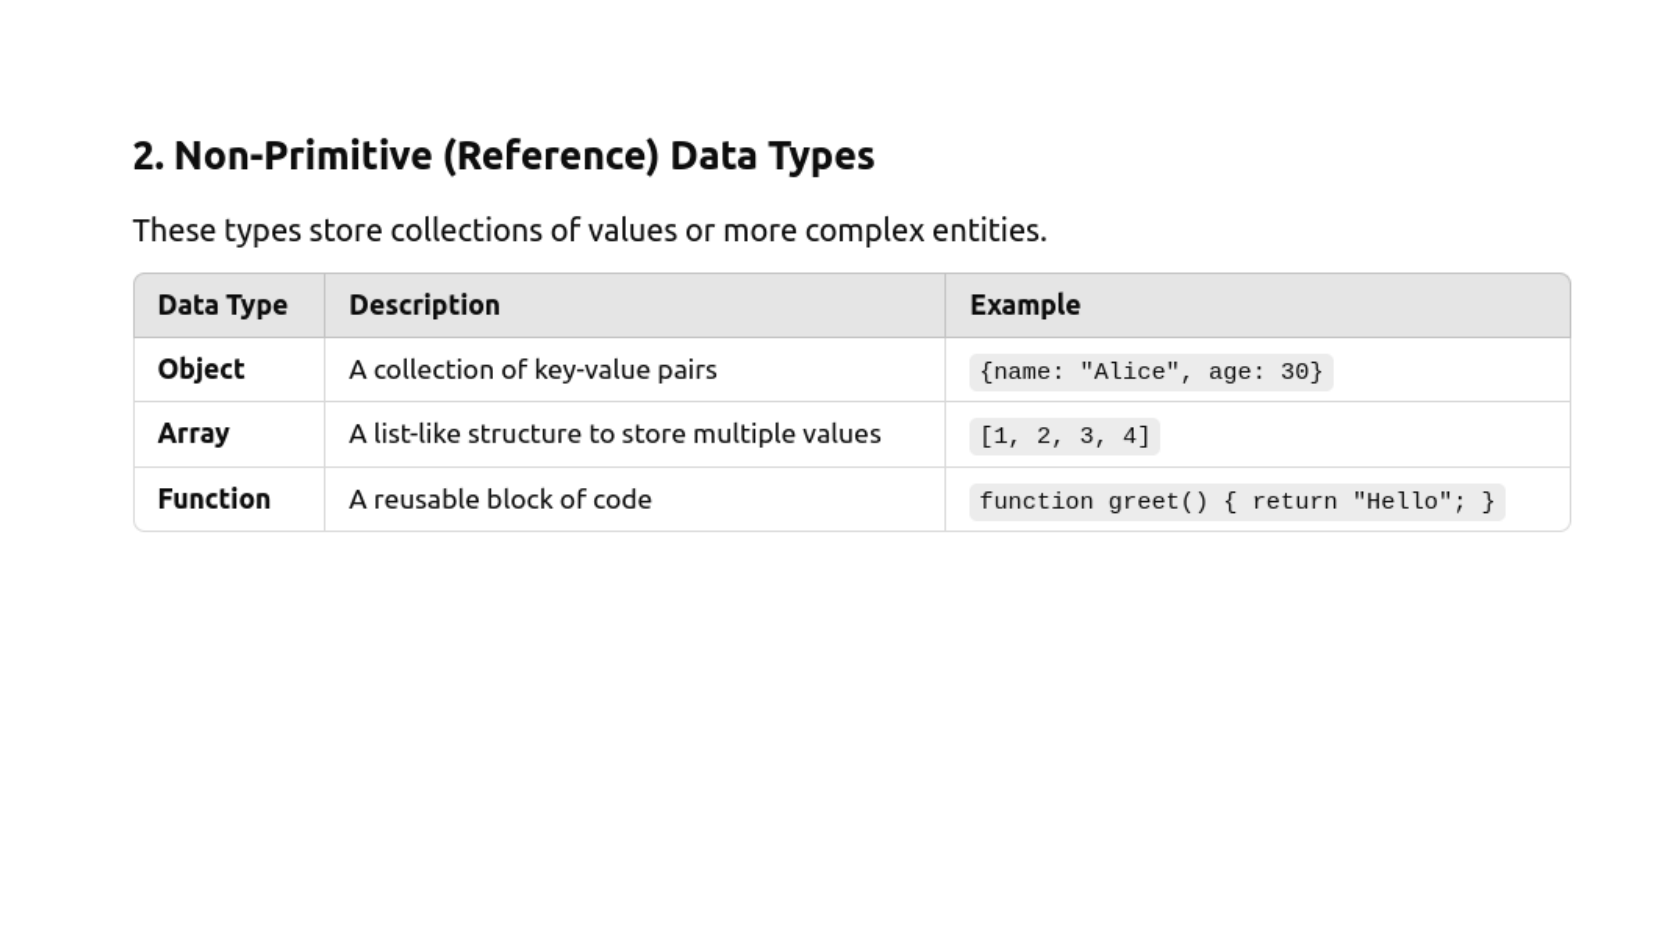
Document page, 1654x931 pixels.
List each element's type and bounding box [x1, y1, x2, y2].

picture [60, 118, 1595, 573]
